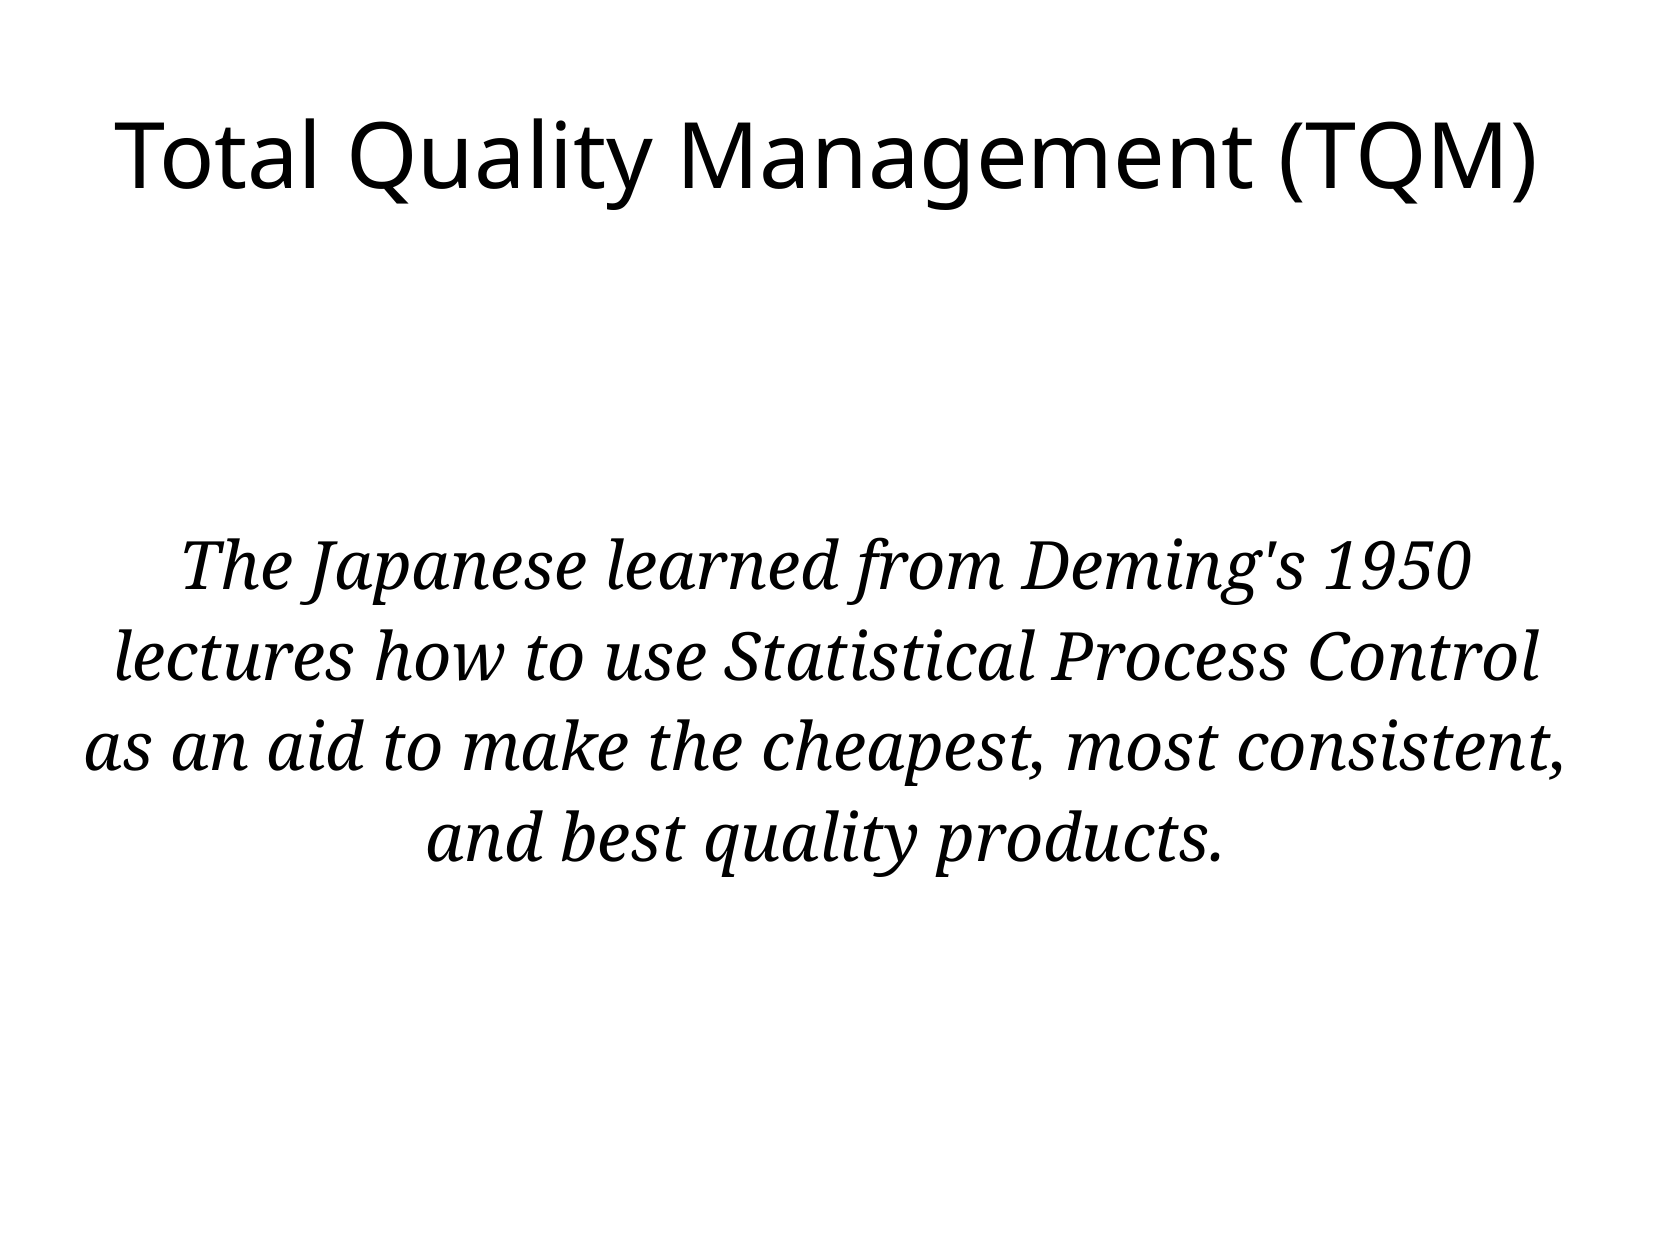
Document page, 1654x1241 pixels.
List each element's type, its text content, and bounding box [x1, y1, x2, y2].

title Total Quality Management (TQM) [82, 49, 1571, 257]
subtitle The Japanese learned from Deming's 1950 lectures how to use Statistical Process Control as an aid to make the cheapest, most consistent, and best quality products. [82, 297, 1571, 1102]
